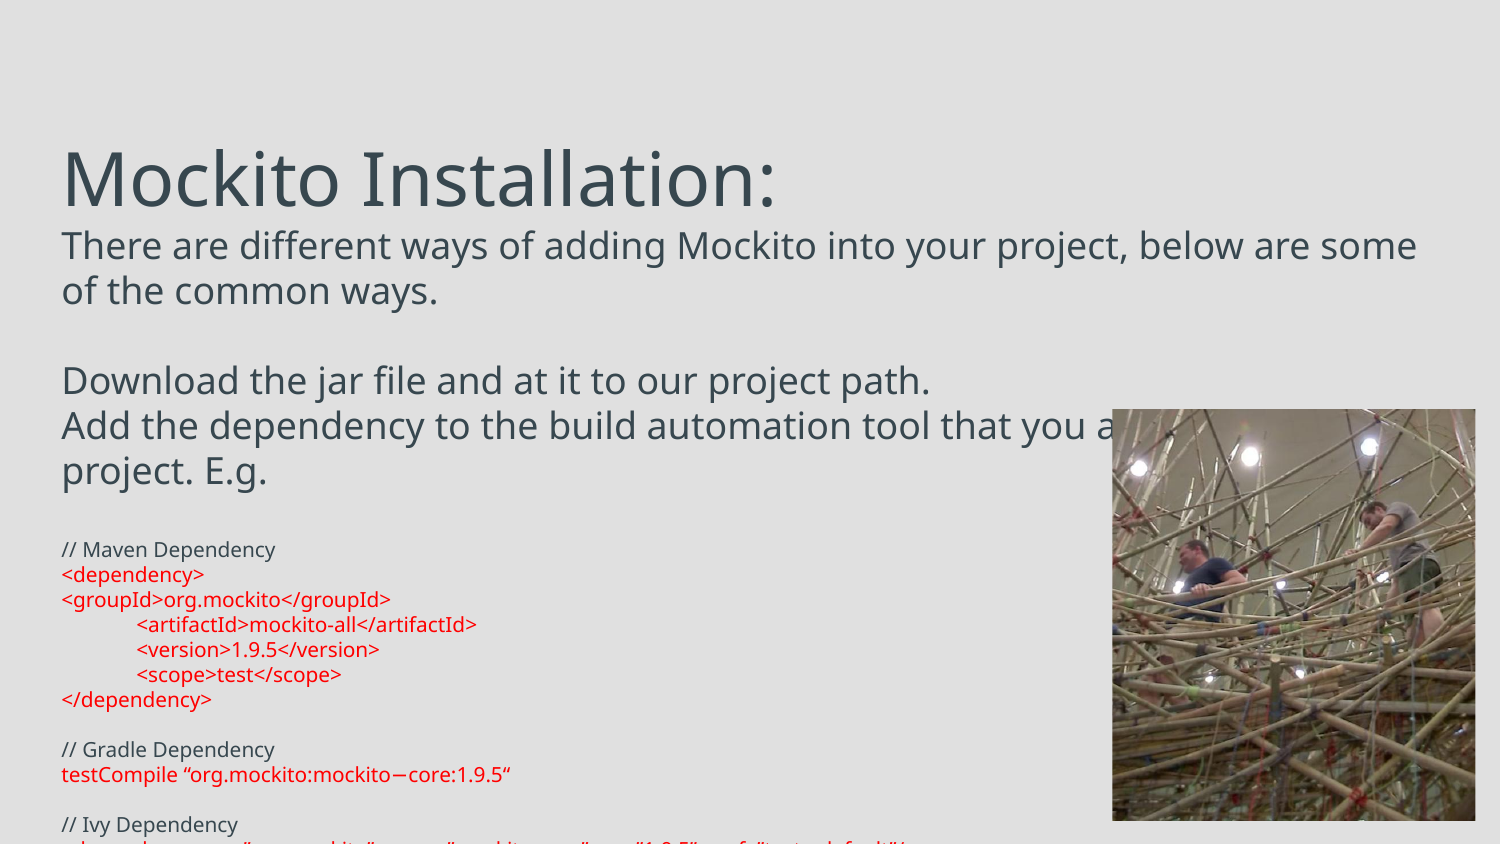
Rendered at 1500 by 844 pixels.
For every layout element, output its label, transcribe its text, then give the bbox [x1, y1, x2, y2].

title Mockito Installation: There are different ways of adding Mockito into your project, below are some of the common ways. Download the jar file and at it to our project path. Add the dependency to the build automation tool that you are using in your project. E.g. // Maven Dependency <dependency> <groupId>org.mockito</groupId> <artifactId>mockito-all</artifactId> <version>1.9.5</version> <scope>test</scope> </dependency> // Gradle Dependency testCompile “org.mockito:mockito−core:1.9.5“ // Ivy Dependency <dependency org=”org.mockito” name=”mockito-core” rev=”1.9.5” conf=”test->default”/> [46, 116, 1463, 814]
picture [1112, 409, 1476, 821]
